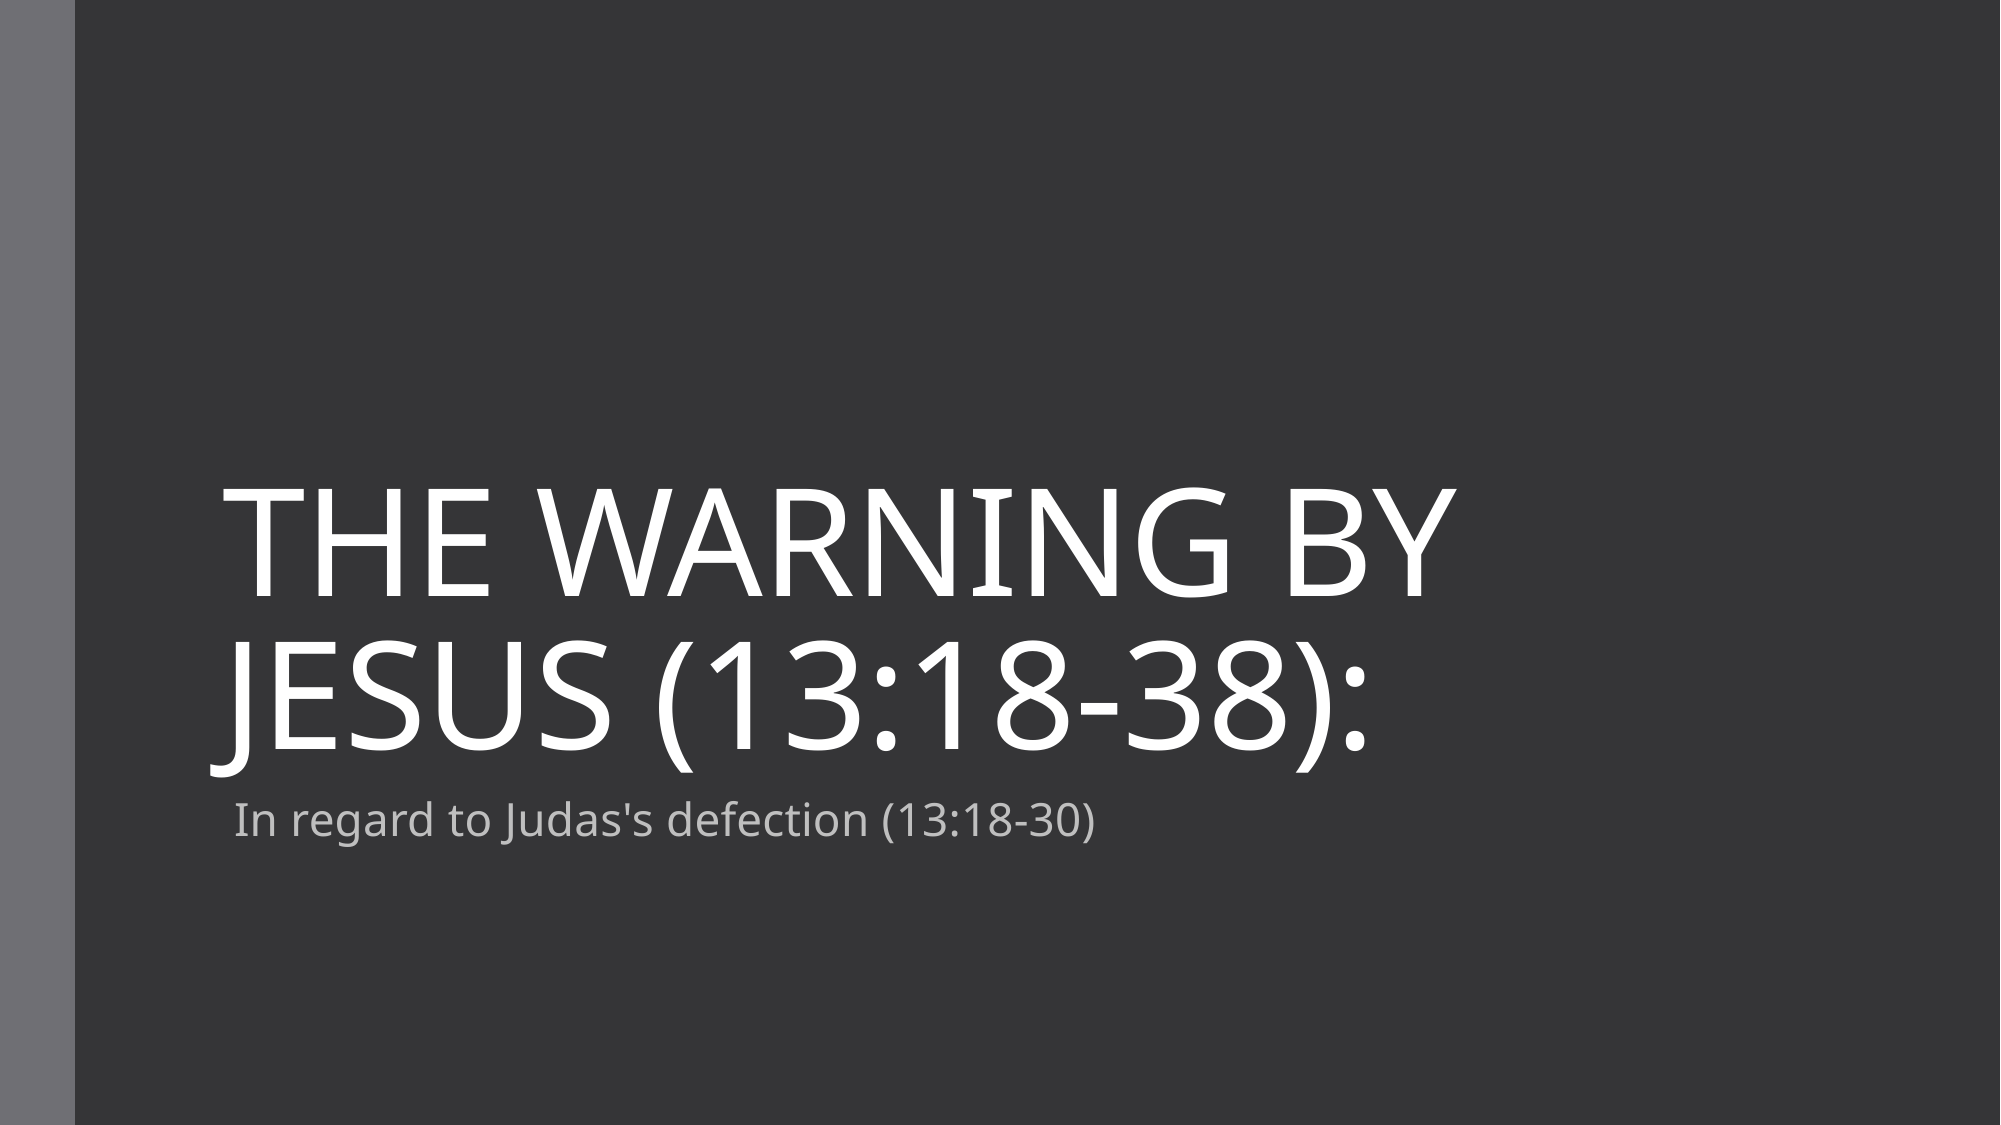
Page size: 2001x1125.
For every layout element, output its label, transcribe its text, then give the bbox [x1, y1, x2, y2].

title THE WARNING BY JESUS (13:18-38): [206, 124, 1752, 787]
subtitle In regard to Judas's defection (13:18-30) [206, 787, 1752, 1066]
